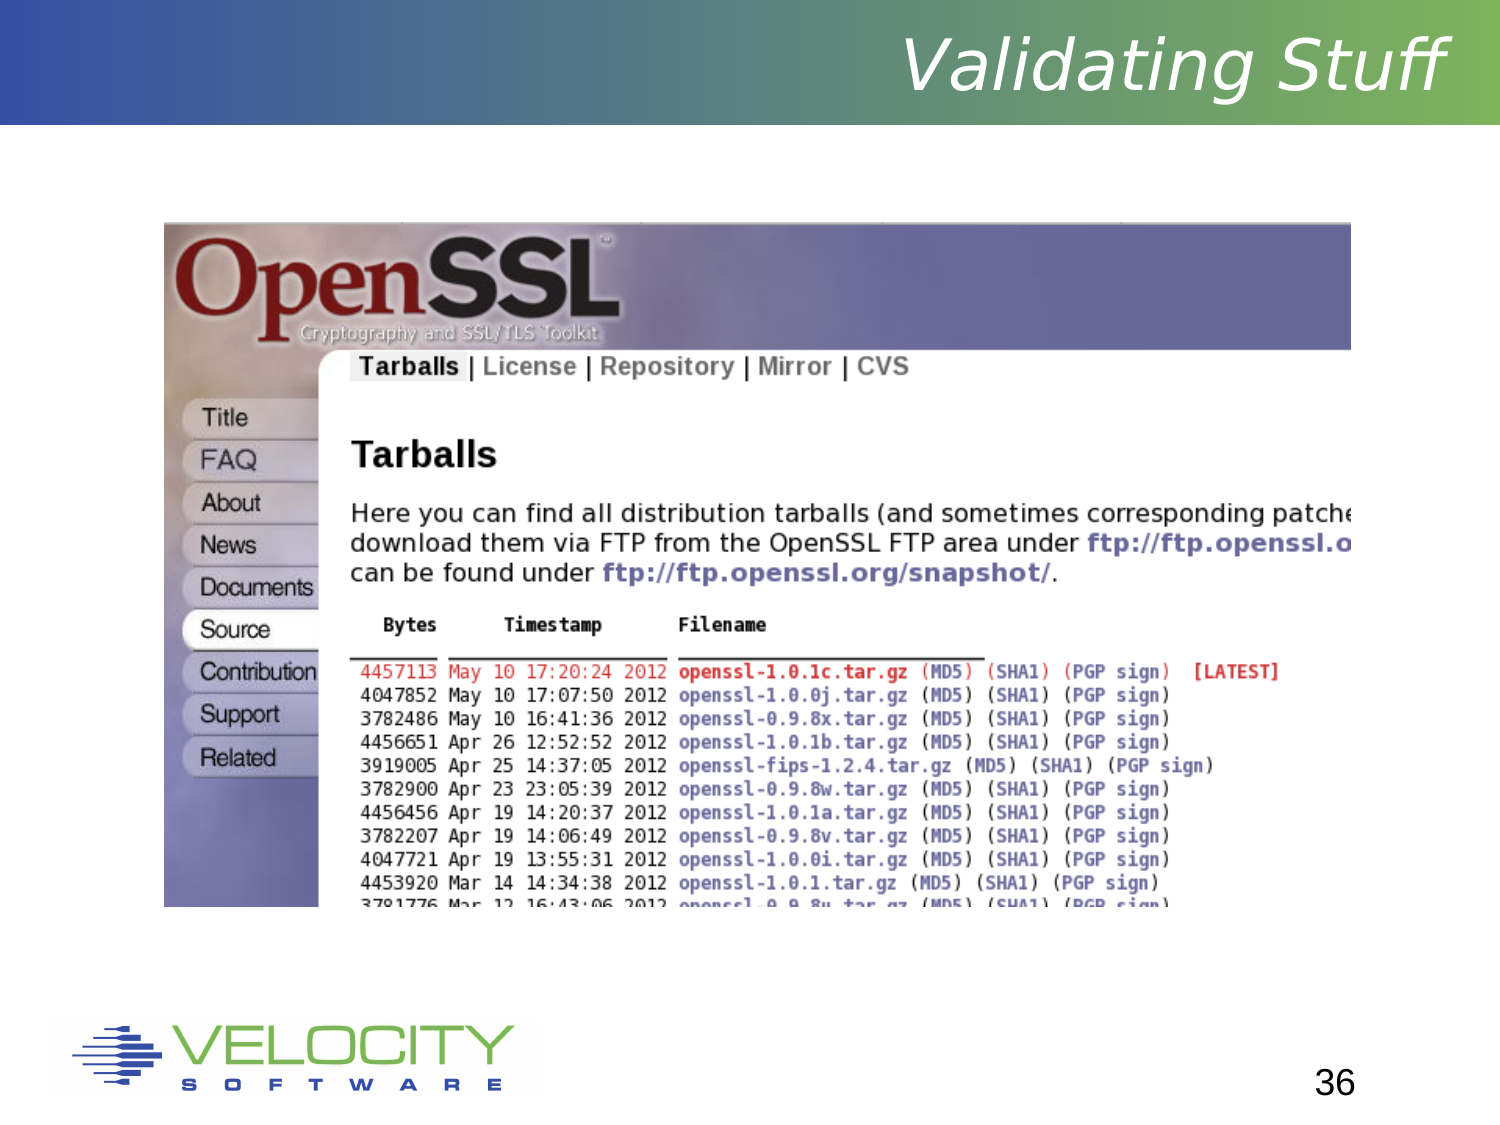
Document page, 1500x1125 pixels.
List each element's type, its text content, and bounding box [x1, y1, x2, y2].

picture [50, 1021, 538, 1094]
picture [164, 222, 1351, 907]
title Validating Stuff [62, 12, 1463, 113]
